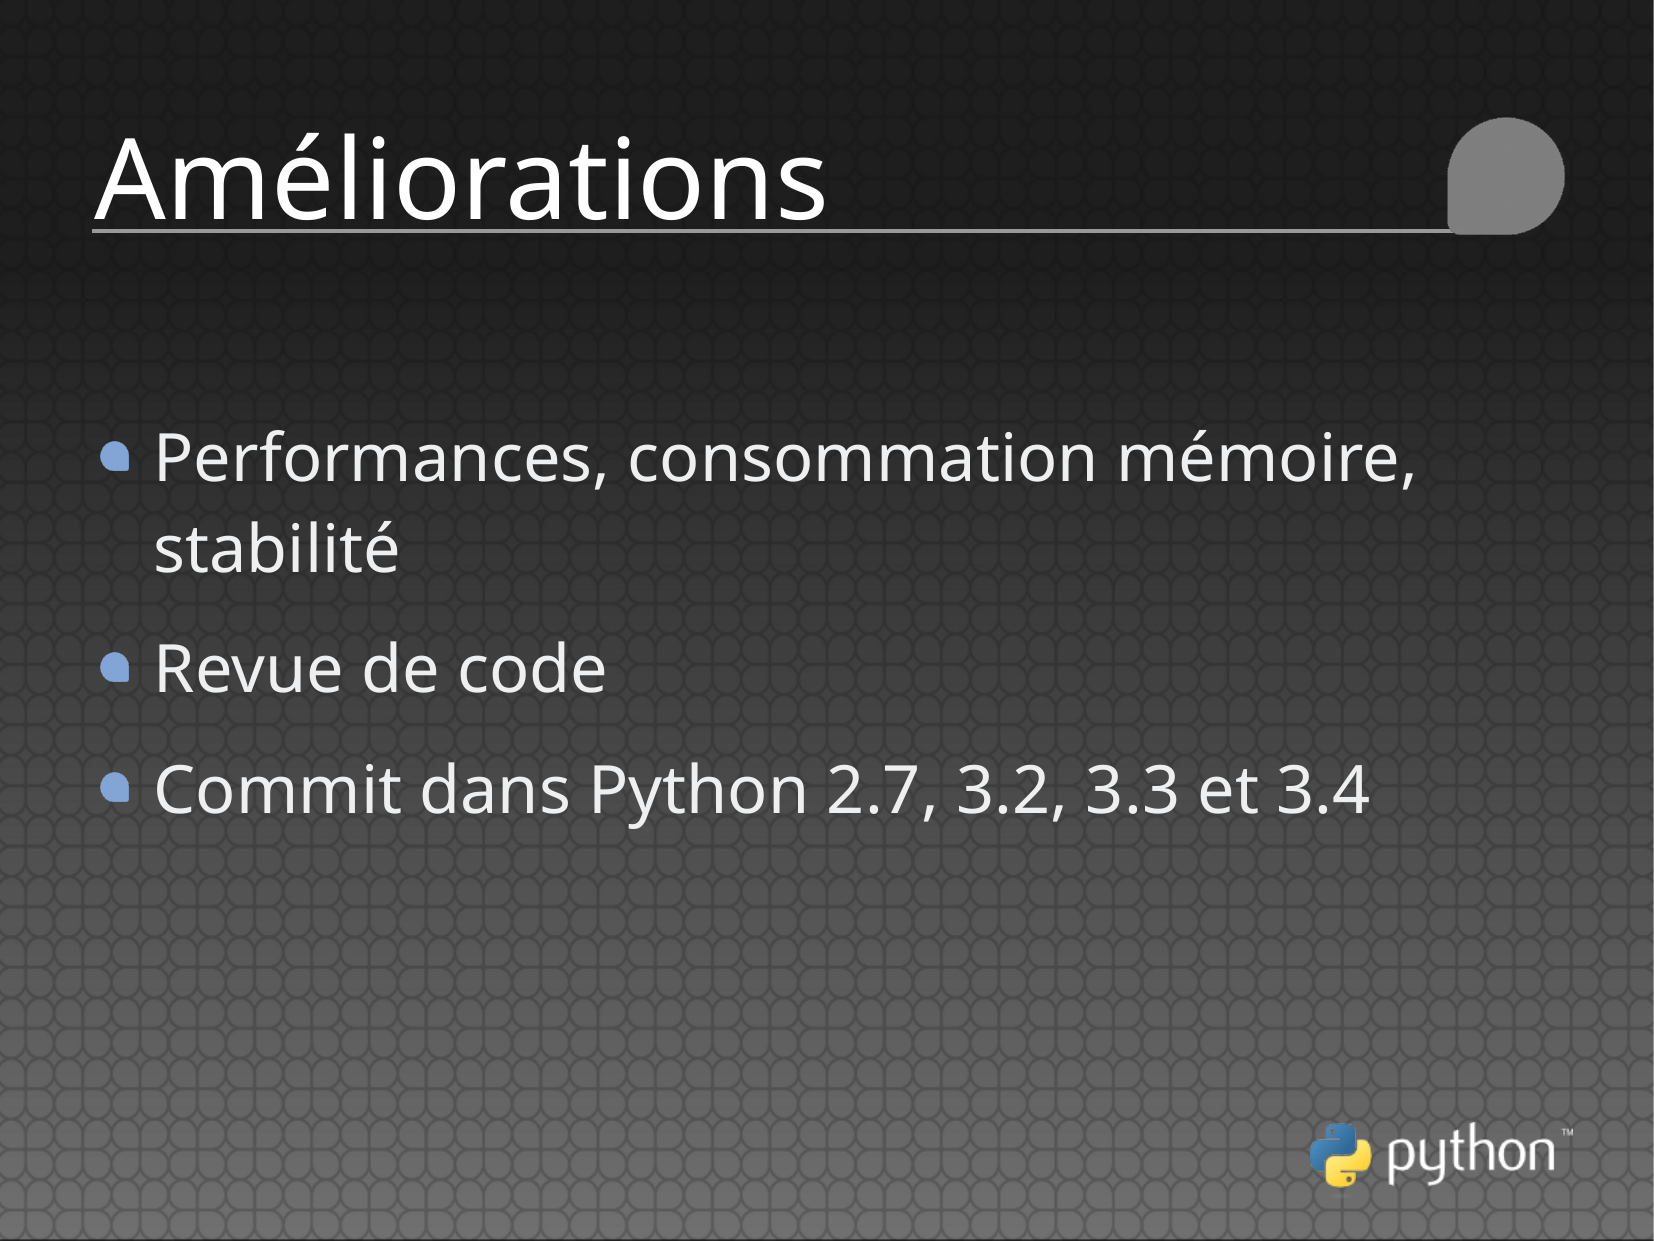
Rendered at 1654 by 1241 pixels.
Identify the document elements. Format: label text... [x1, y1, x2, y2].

title Améliorations [94, 100, 1426, 251]
picture [0, 0, 1654, 1241]
list Performances, consommation mémoire, stabilité Revue de code Commit dans Python 2.7, 3.2, 3.3 et 3.4 [82, 290, 1571, 1094]
